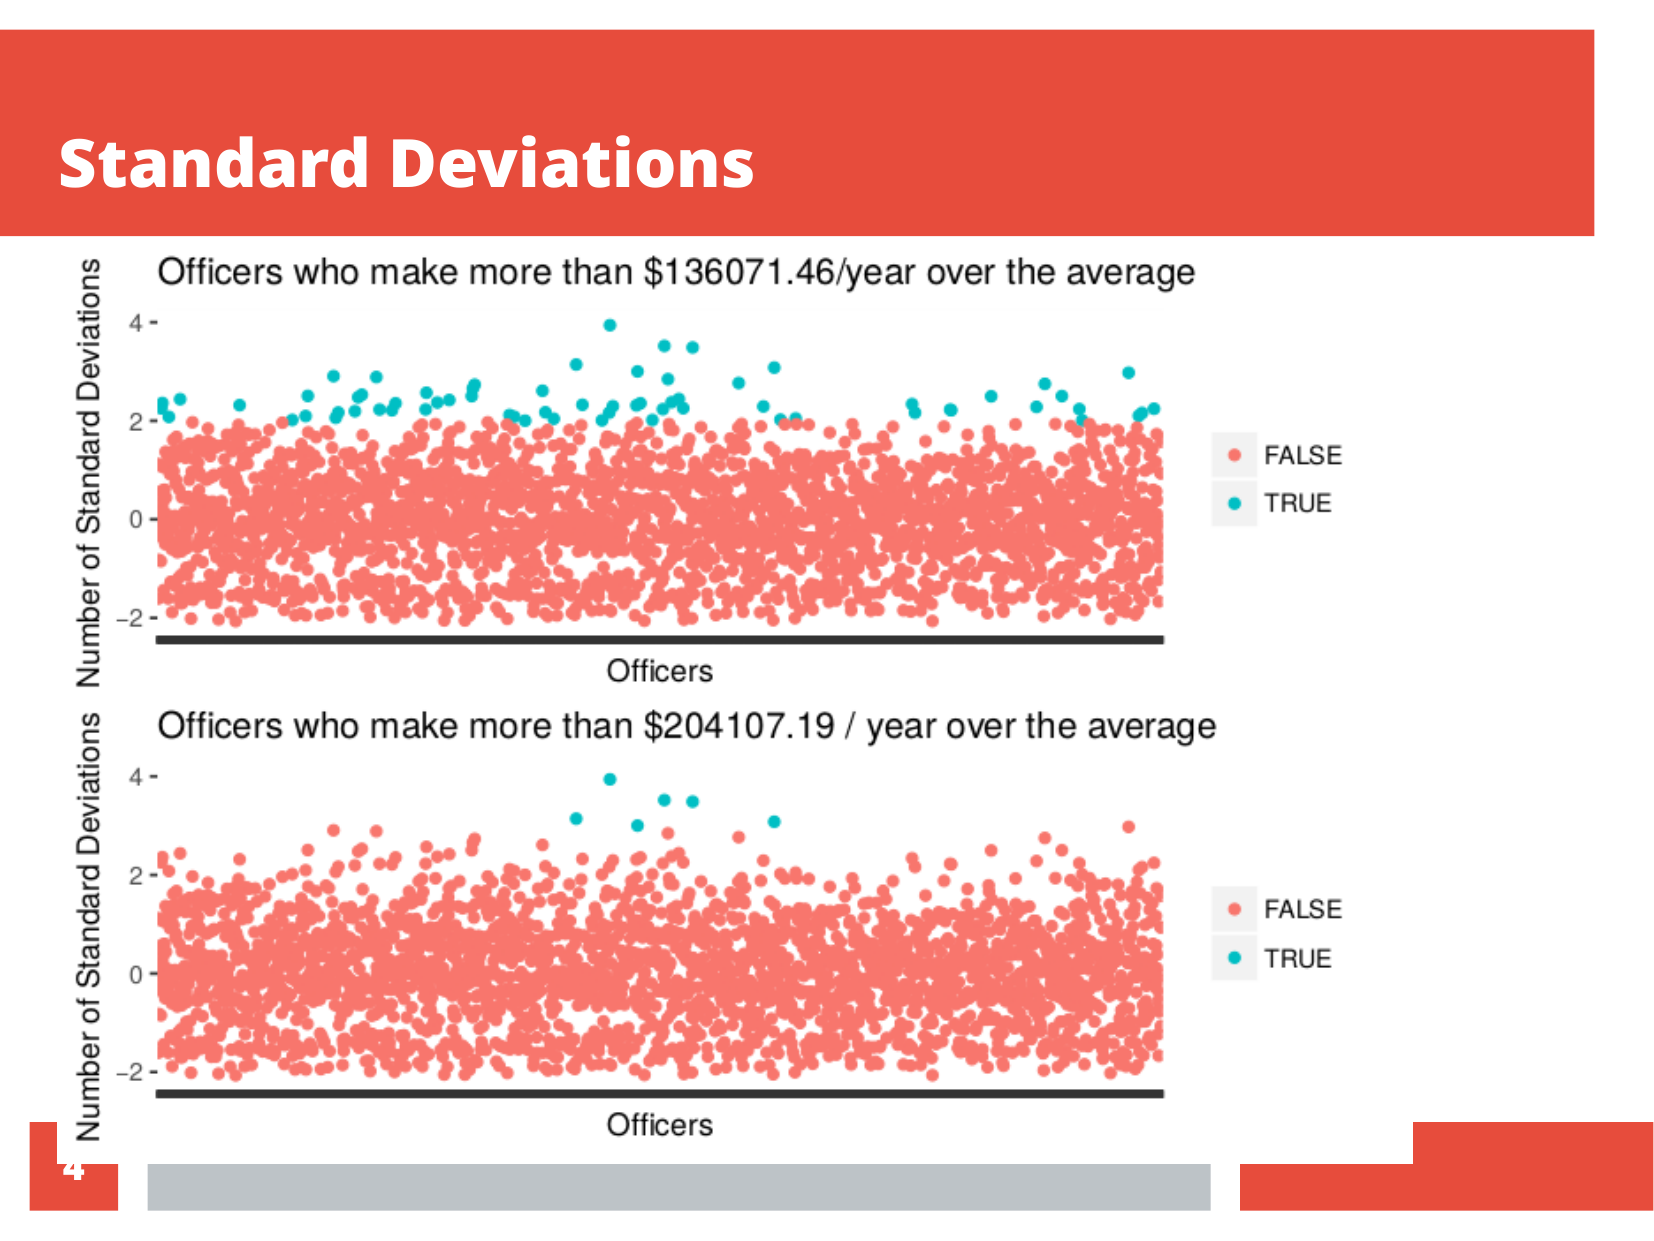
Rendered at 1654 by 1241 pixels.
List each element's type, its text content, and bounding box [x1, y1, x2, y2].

title Standard Deviations [59, 59, 1595, 207]
picture [57, 242, 1413, 1164]
